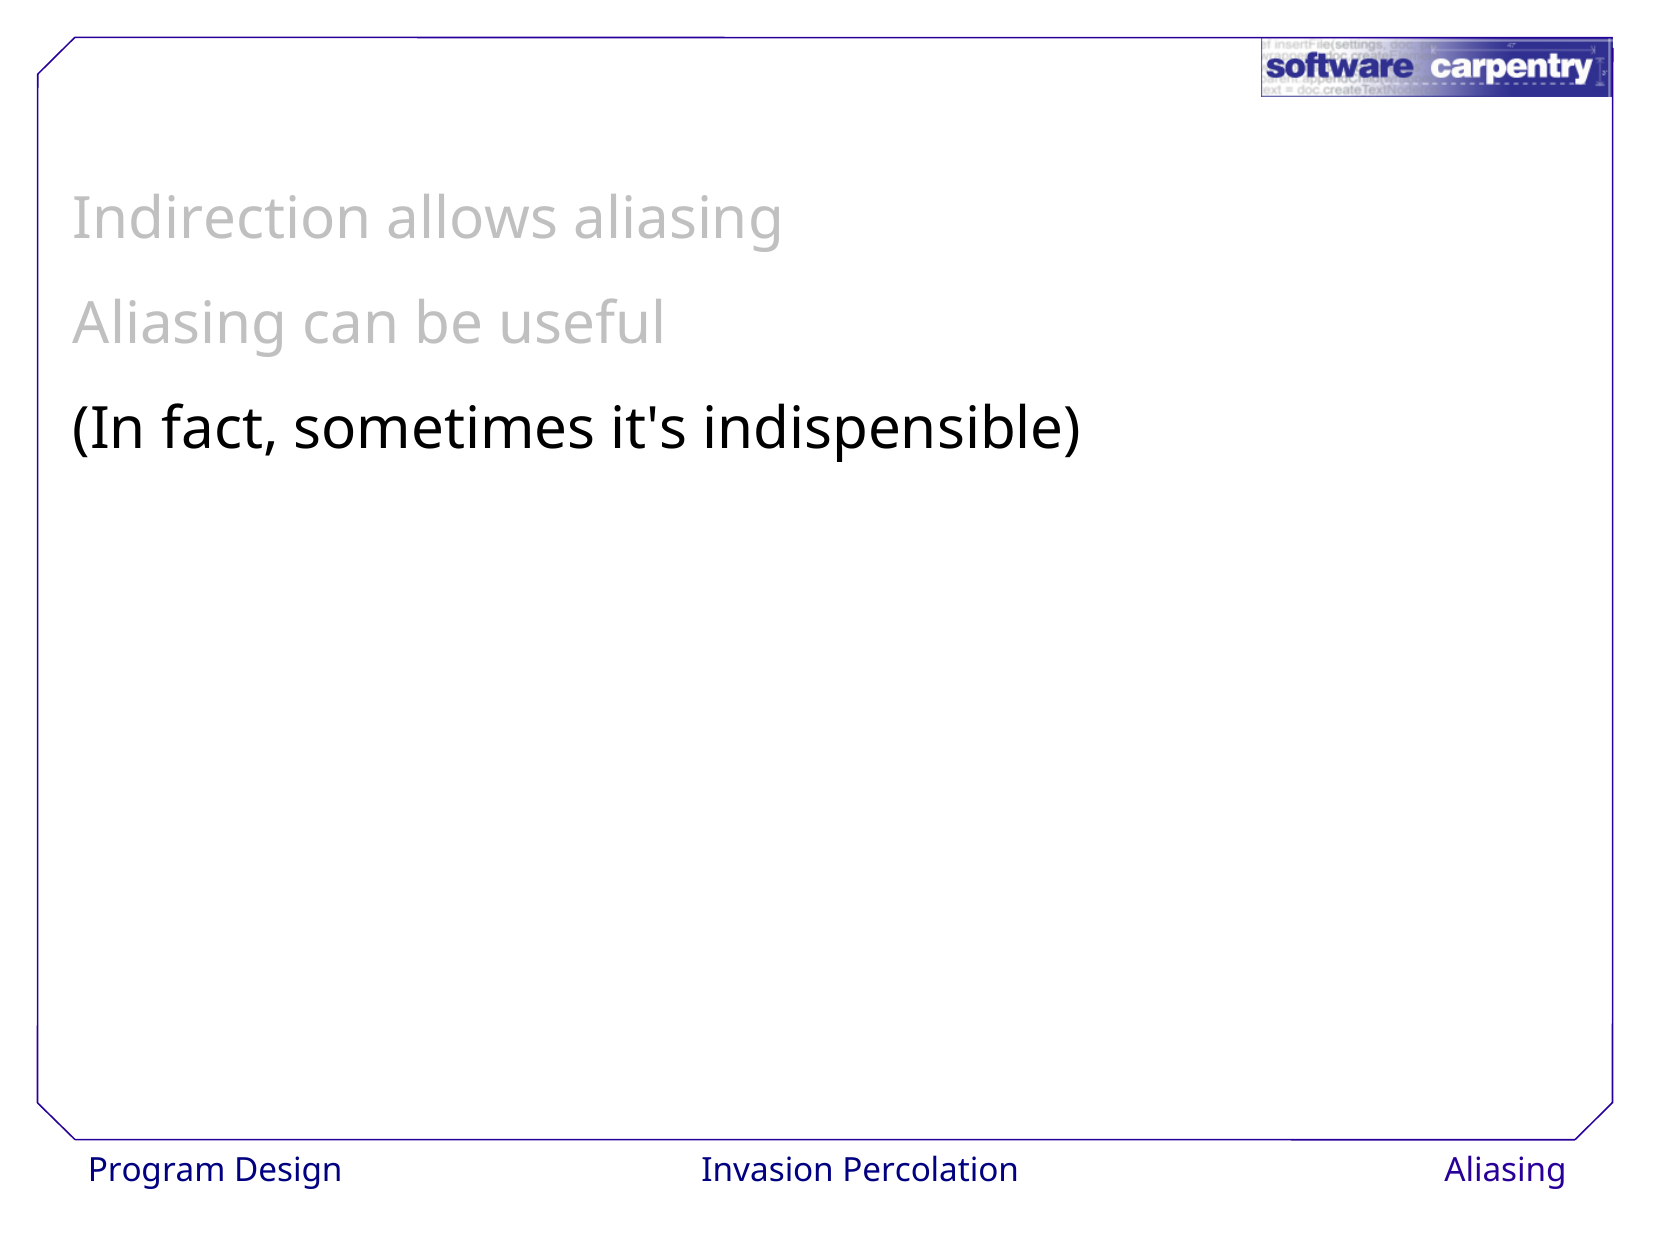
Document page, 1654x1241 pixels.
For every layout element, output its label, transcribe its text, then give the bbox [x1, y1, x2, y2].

picture [1261, 39, 1613, 97]
text_box Indirection allows aliasing Aliasing can be useful (In fact, sometimes it's indispensible) [58, 138, 1247, 469]
